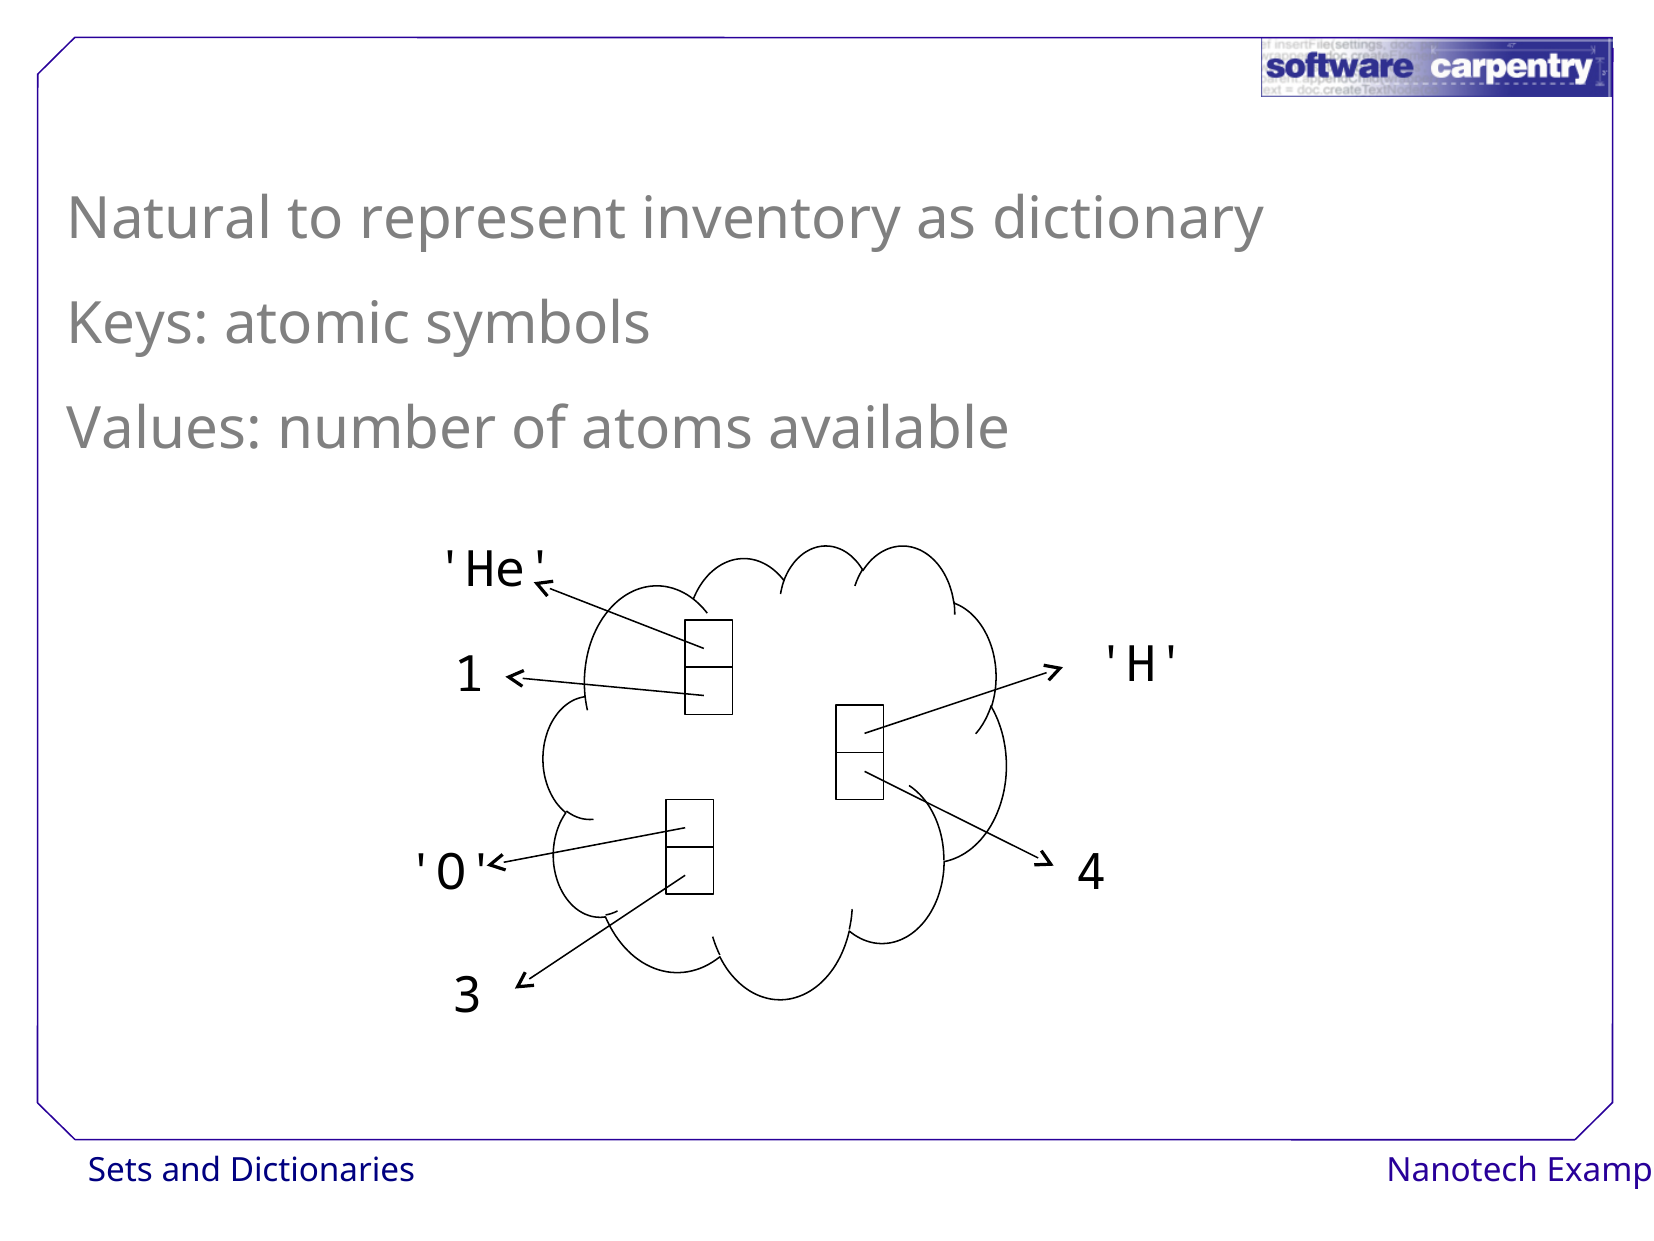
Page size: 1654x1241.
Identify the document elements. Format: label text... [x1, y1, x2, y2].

text_box 4 [1053, 837, 1130, 904]
text_box 'He' [420, 534, 525, 602]
text_box Natural to represent inventory as dictionary Keys: atomic symbols Values: number of atoms available [52, 138, 1430, 469]
text_box 3 [429, 960, 506, 1027]
text_box 1 [439, 638, 497, 706]
picture [1261, 39, 1613, 97]
text_box 'O' [392, 837, 478, 904]
text_box 'H' [1082, 629, 1167, 696]
